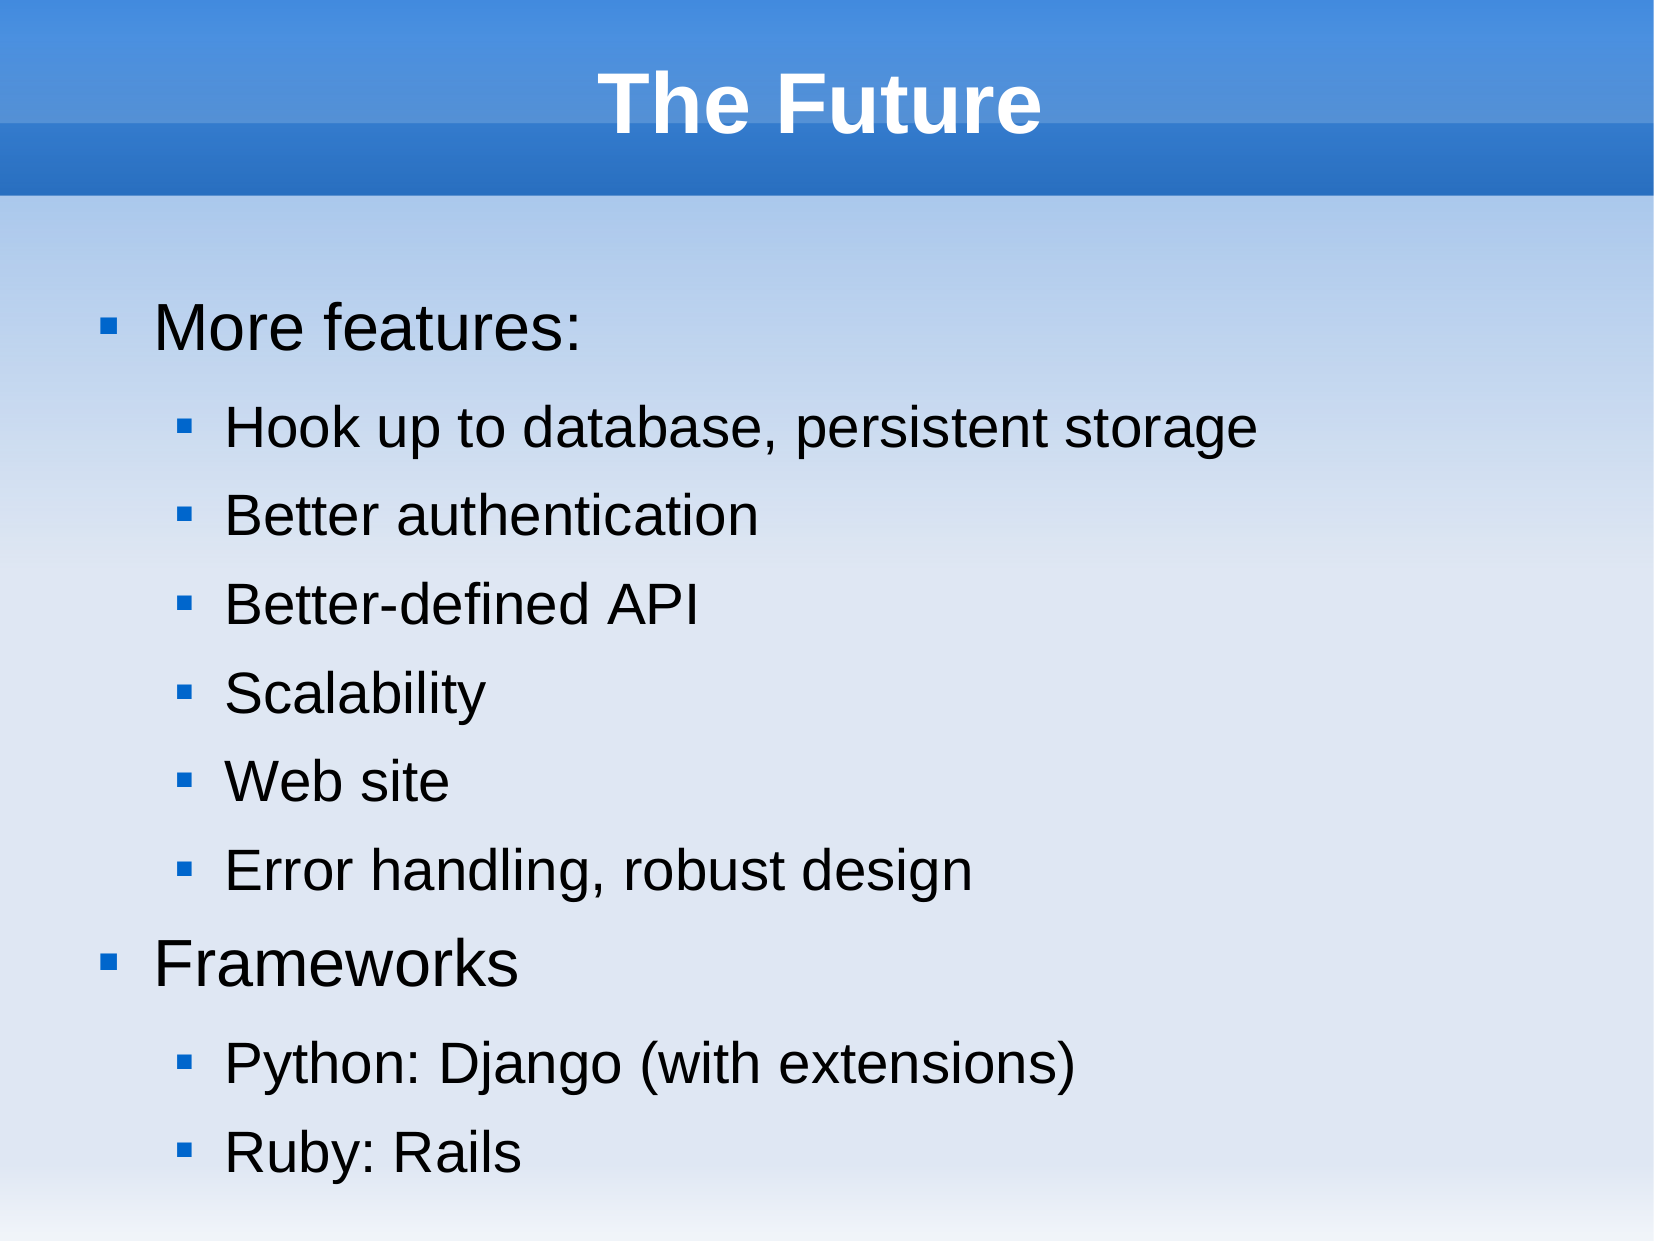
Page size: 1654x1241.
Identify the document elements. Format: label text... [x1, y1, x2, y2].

picture [0, 0, 1654, 1241]
title The Future [76, 0, 1565, 208]
list More features: Hook up to database, persistent storage Better authentication Better-defined API Scalability Web site Error handling, robust design Frameworks Python: Django (with extensions) Ruby: Rails [82, 290, 1571, 1185]
